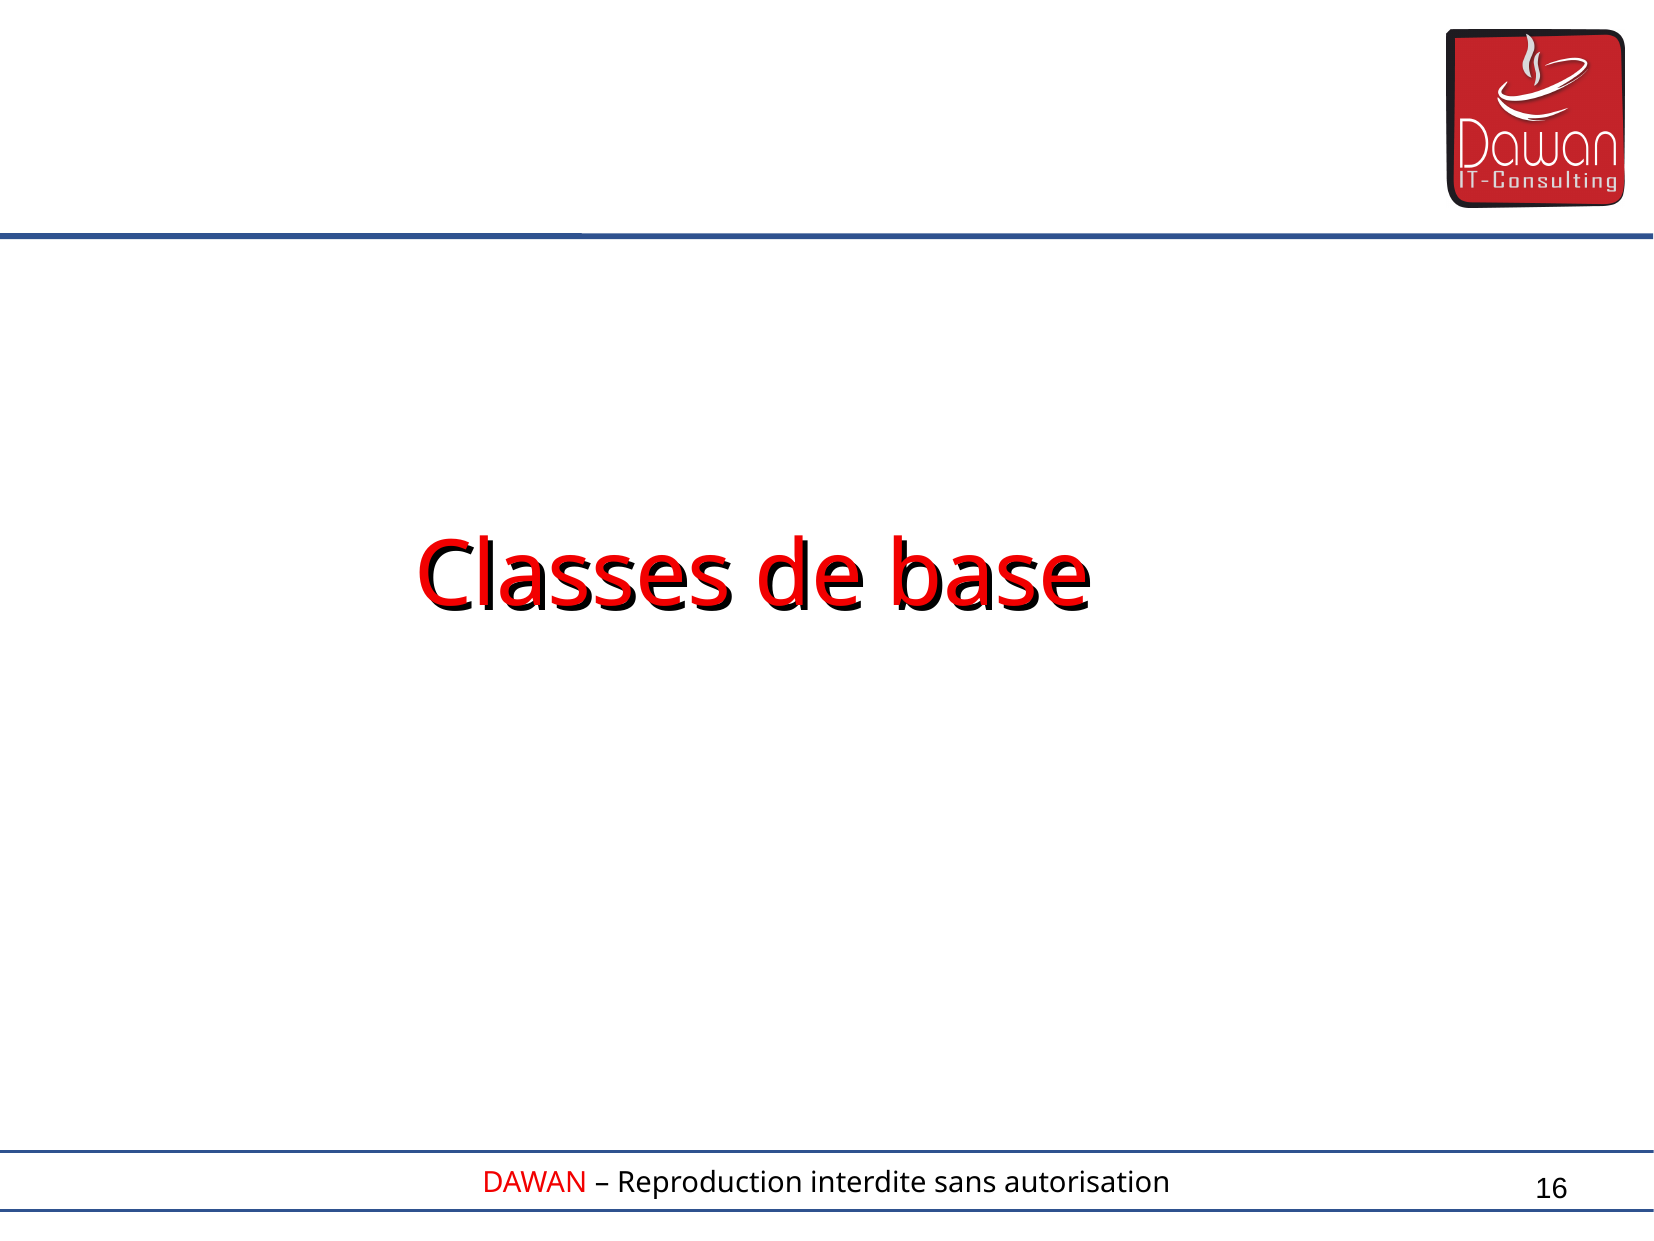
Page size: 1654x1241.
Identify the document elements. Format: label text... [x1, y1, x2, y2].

text_box [1535, 1169, 1595, 1234]
subtitle Classes de base [59, 29, 1447, 1109]
